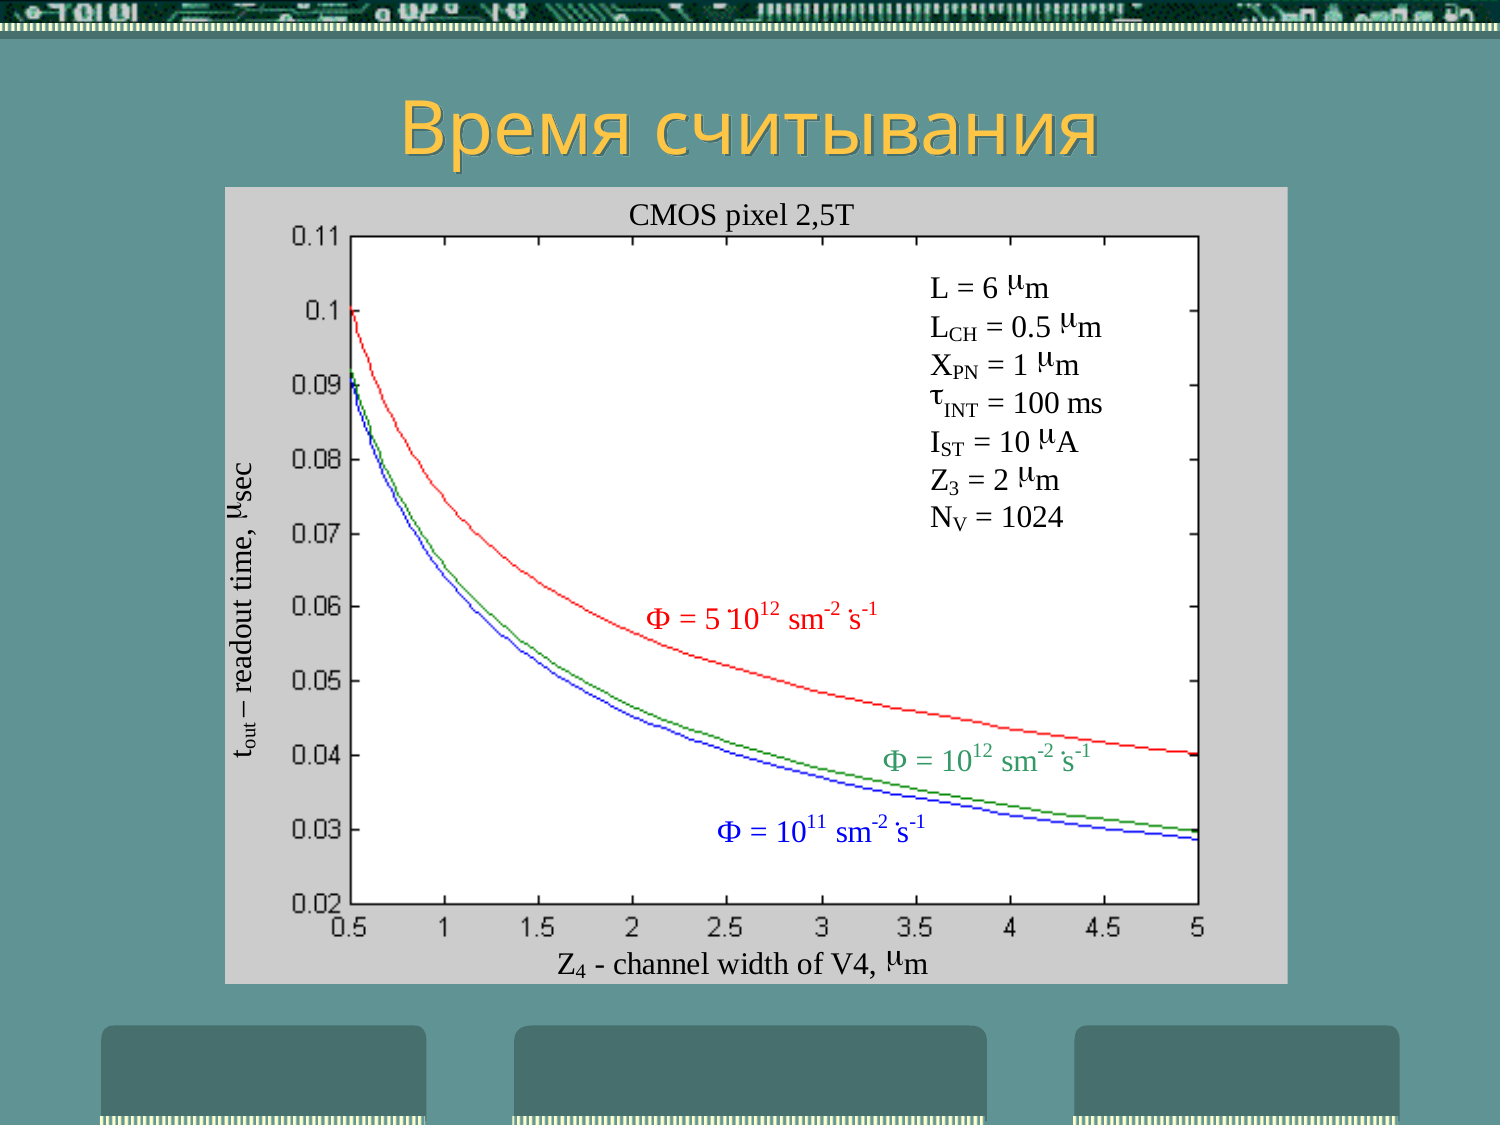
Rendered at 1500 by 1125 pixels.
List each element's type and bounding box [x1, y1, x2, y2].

picture [1073, 1116, 1399, 1125]
picture [0, 0, 1500, 31]
picture [99, 1116, 426, 1125]
picture [512, 1116, 985, 1125]
